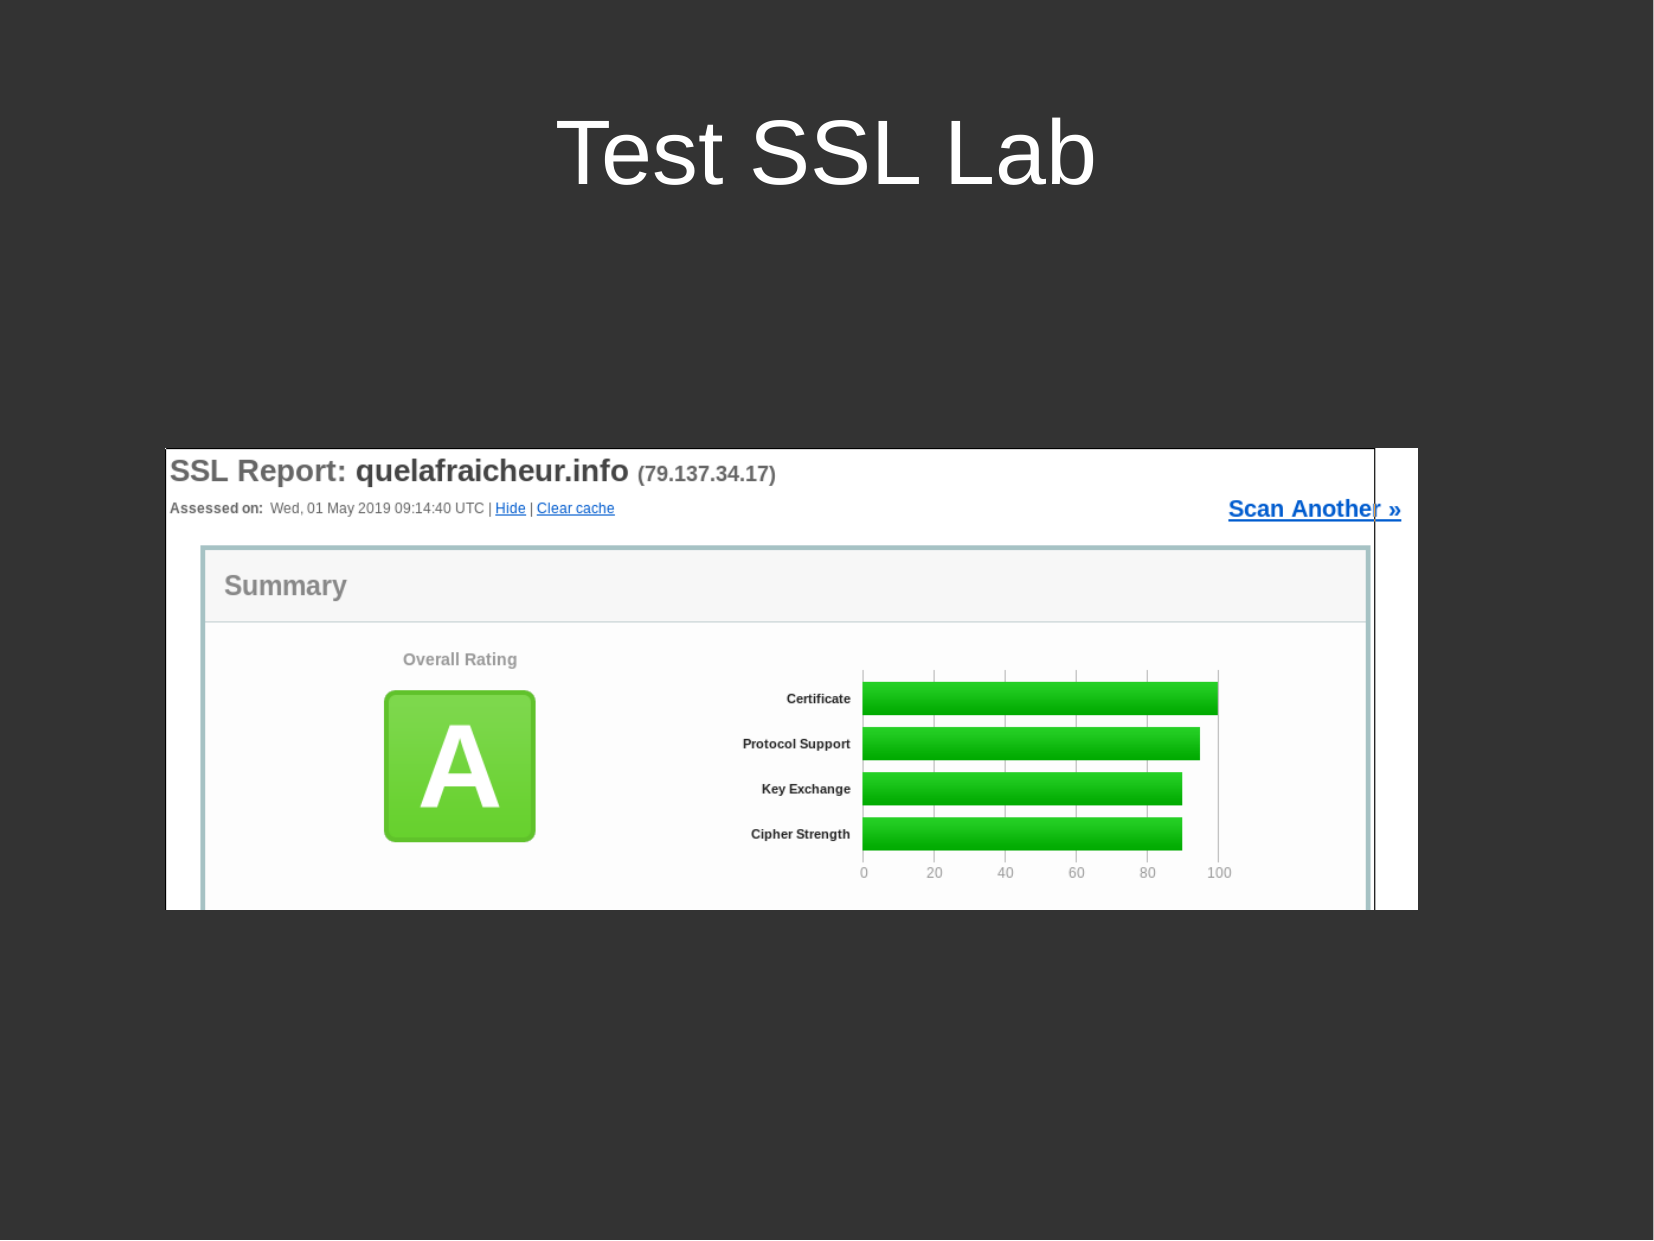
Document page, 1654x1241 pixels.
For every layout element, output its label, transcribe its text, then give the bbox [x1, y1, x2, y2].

title Test SSL Lab [82, 49, 1571, 257]
picture [165, 448, 1418, 910]
